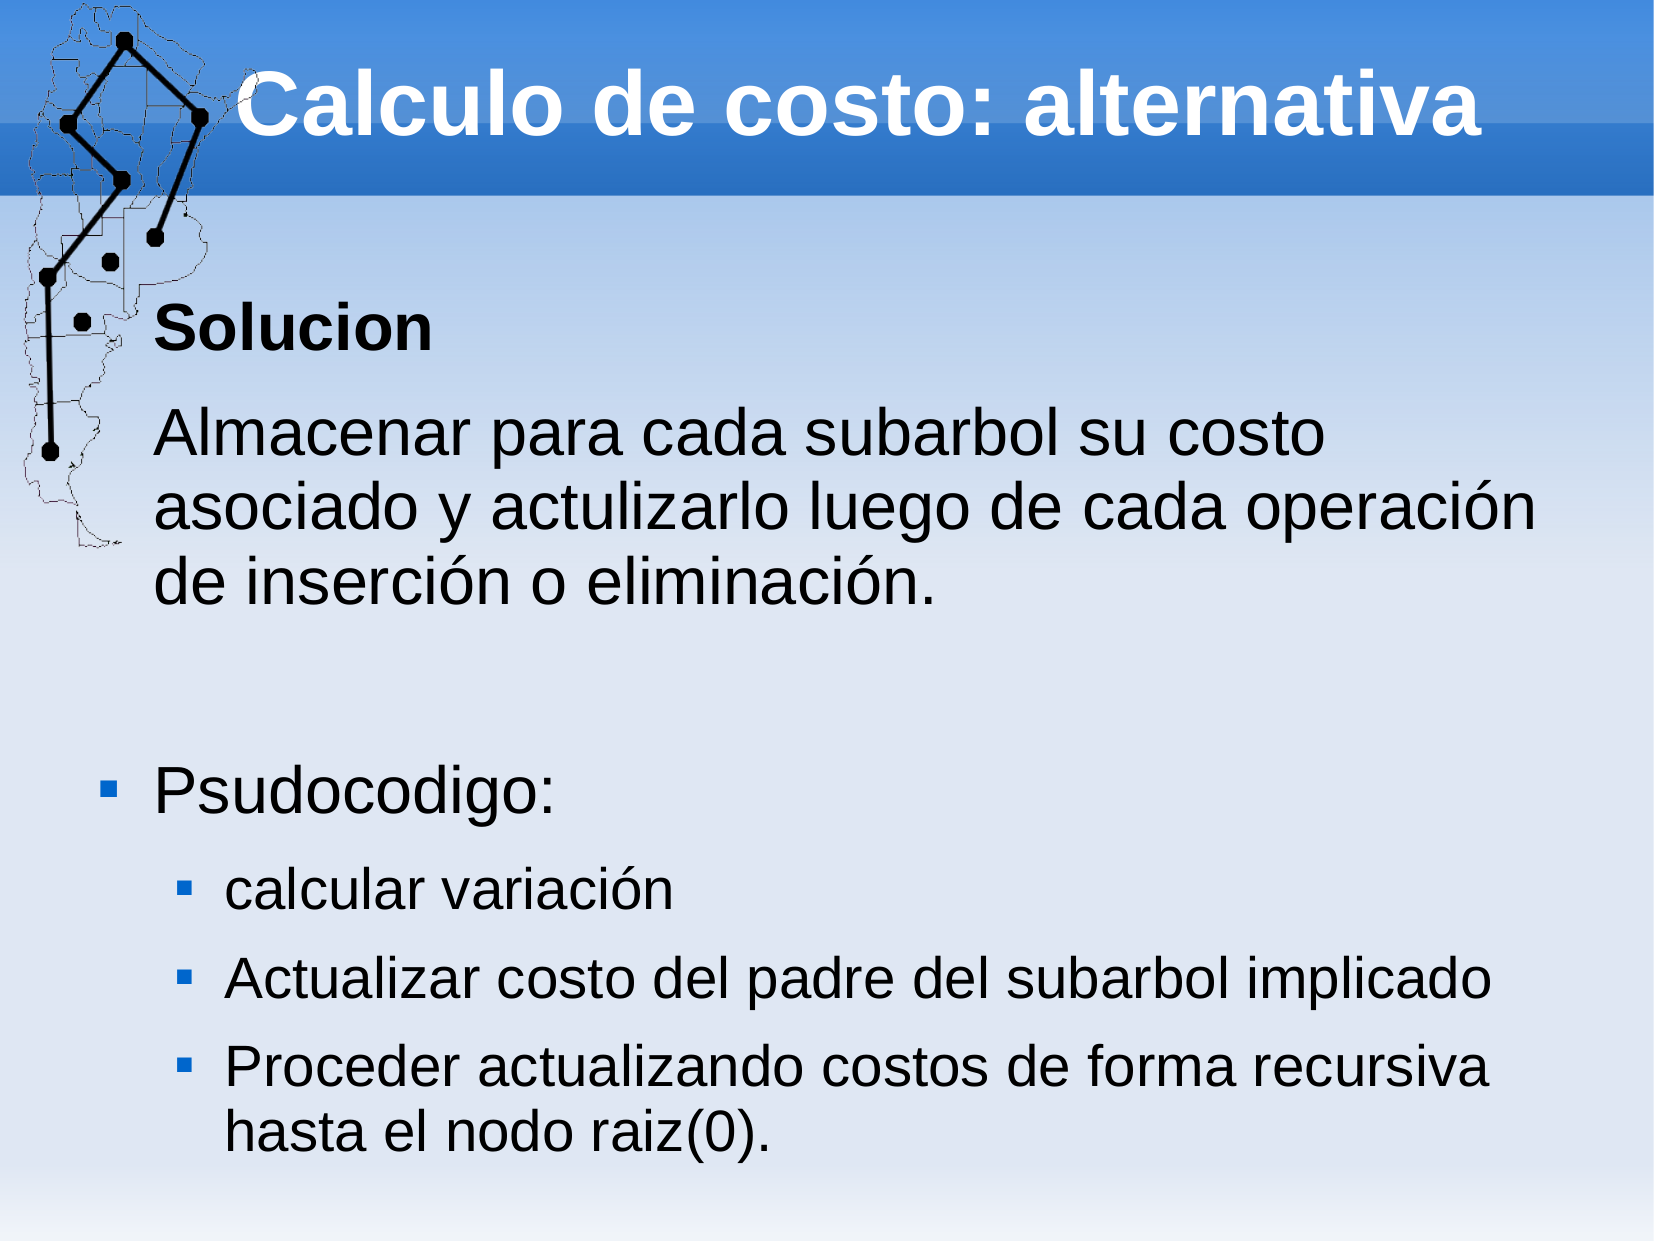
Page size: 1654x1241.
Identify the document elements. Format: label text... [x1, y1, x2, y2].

list Solucion Almacenar para cada subarbol su costo asociado y actulizarlo luego de cada operación de inserción o eliminación. Psudocodigo: calcular variación Actualizar costo del padre del subarbol implicado Proceder actualizando costos de forma recursiva hasta el nodo raiz(0). [82, 290, 1571, 1241]
picture [0, 0, 1654, 1241]
title Calculo de costo: alternativa [296, 7, 1565, 200]
